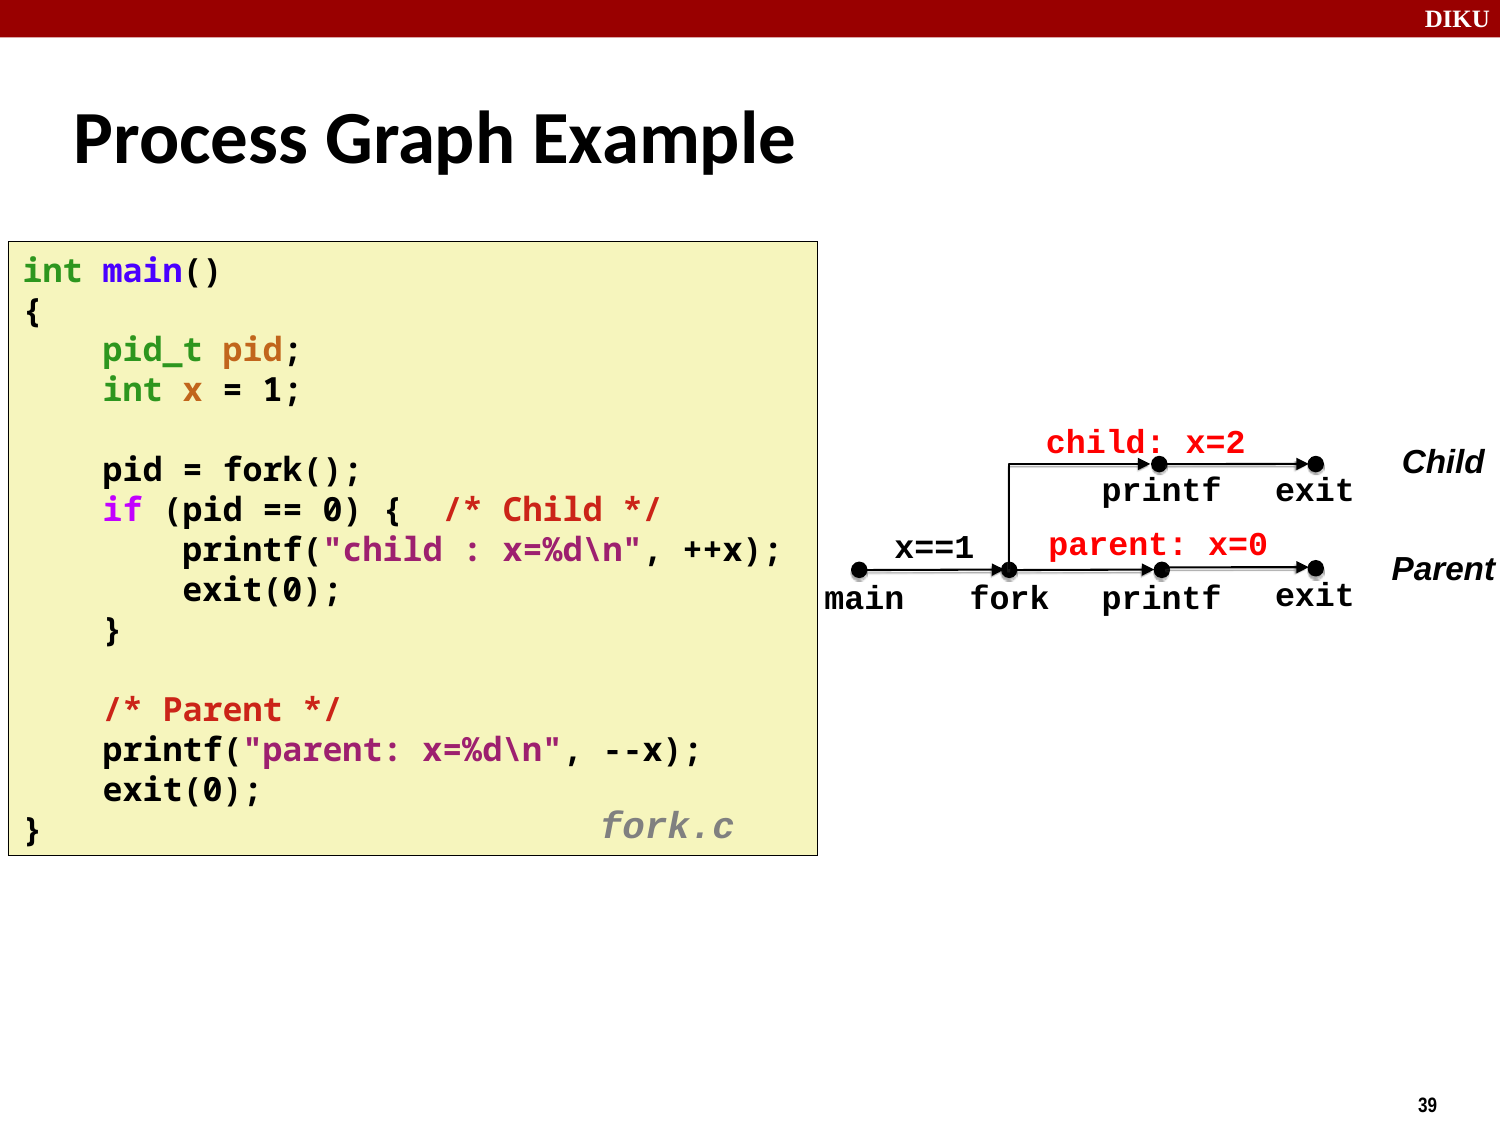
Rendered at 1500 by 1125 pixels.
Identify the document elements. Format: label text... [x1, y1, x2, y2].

text_box fork [954, 568, 1065, 664]
text_box x==1 [869, 517, 1000, 573]
text_box [1152, 456, 1166, 461]
text_box exit [1237, 565, 1393, 621]
text_box int main() { pid_t pid; int x = 1; pid = fork(); if (pid == 0) { /* Child */ printf("child : x=%d\n", ++x); exit(0); } /* Parent */ printf("parent: x=%d\n", --x); exit(0); } [7, 241, 818, 856]
text_box main [809, 568, 920, 624]
text_box Child [1387, 433, 1500, 489]
text_box [1309, 560, 1323, 565]
text_box [1309, 456, 1323, 461]
text_box fork.c [584, 797, 750, 856]
text_box printf [1083, 461, 1237, 514]
title Process Graph Example [58, 71, 1304, 197]
text_box printf [1083, 570, 1240, 624]
text_box [852, 562, 867, 568]
text_box Parent [1376, 539, 1500, 595]
text_box parent: x=0 [1007, 514, 1309, 570]
text_box exit [1237, 461, 1393, 516]
text_box child: x=2 [995, 412, 1297, 468]
